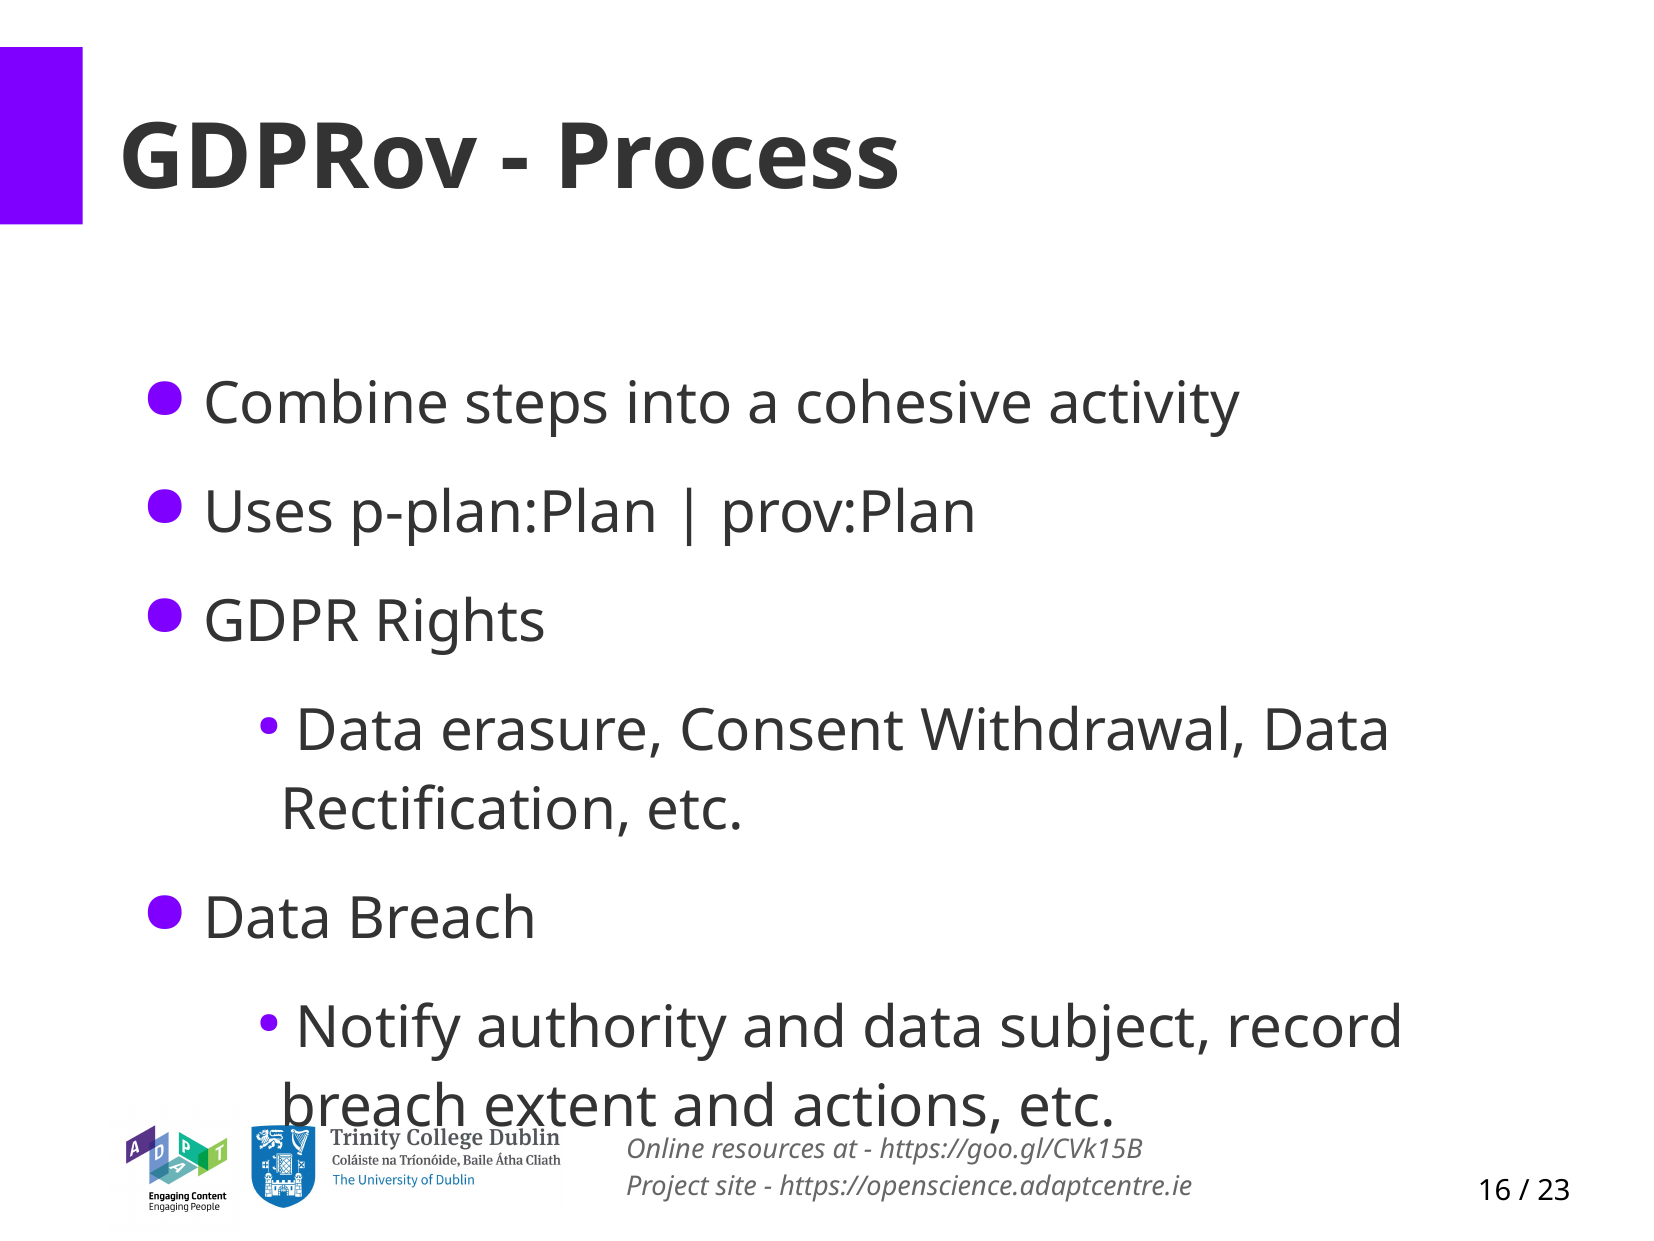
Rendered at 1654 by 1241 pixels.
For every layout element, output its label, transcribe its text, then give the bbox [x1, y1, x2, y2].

text_box Combine steps into a cohesive activity Uses p-plan:Plan | prov:Plan GDPR Rights Data erasure, Consent Withdrawal, Data Rectification, etc. Data Breach Notify authority and data subject, record breach extent and actions, etc. [118, 354, 1536, 1074]
title GDPRov - Process [118, 49, 1571, 257]
picture [106, 1098, 247, 1239]
picture [248, 1122, 564, 1211]
